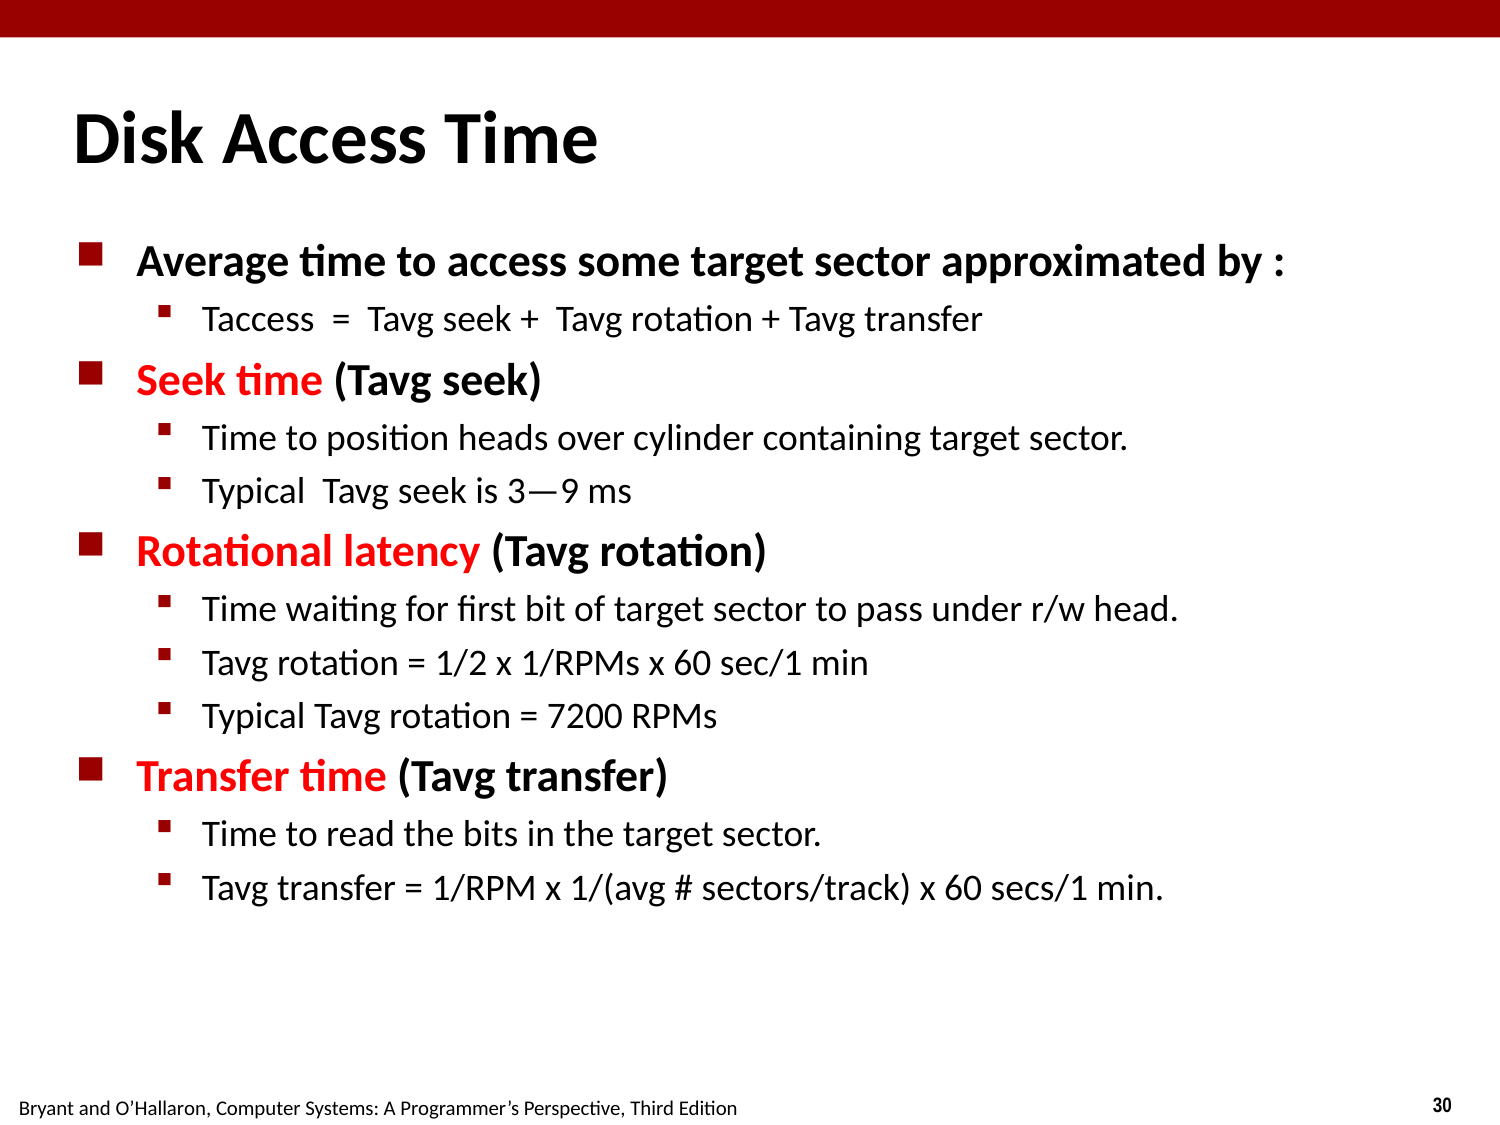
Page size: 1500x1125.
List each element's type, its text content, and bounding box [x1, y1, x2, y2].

list Average time to access some target sector approximated by : Taccess = Tavg seek + Tavg rotation + Tavg transfer Seek time (Tavg seek) Time to position heads over cylinder containing target sector. Typical Tavg seek is 3—9 ms Rotational latency (Tavg rotation) Time waiting for first bit of target sector to pass under r/w head. Tavg rotation = 1/2 x 1/RPMs x 60 sec/1 min Typical Tavg rotation = 7200 RPMs Transfer time (Tavg transfer) Time to read the bits in the target sector. Tavg transfer = 1/RPM x 1/(avg # sectors/track) x 60 secs/1 min. [65, 223, 1438, 1040]
title Disk Access Time [58, 71, 1304, 197]
